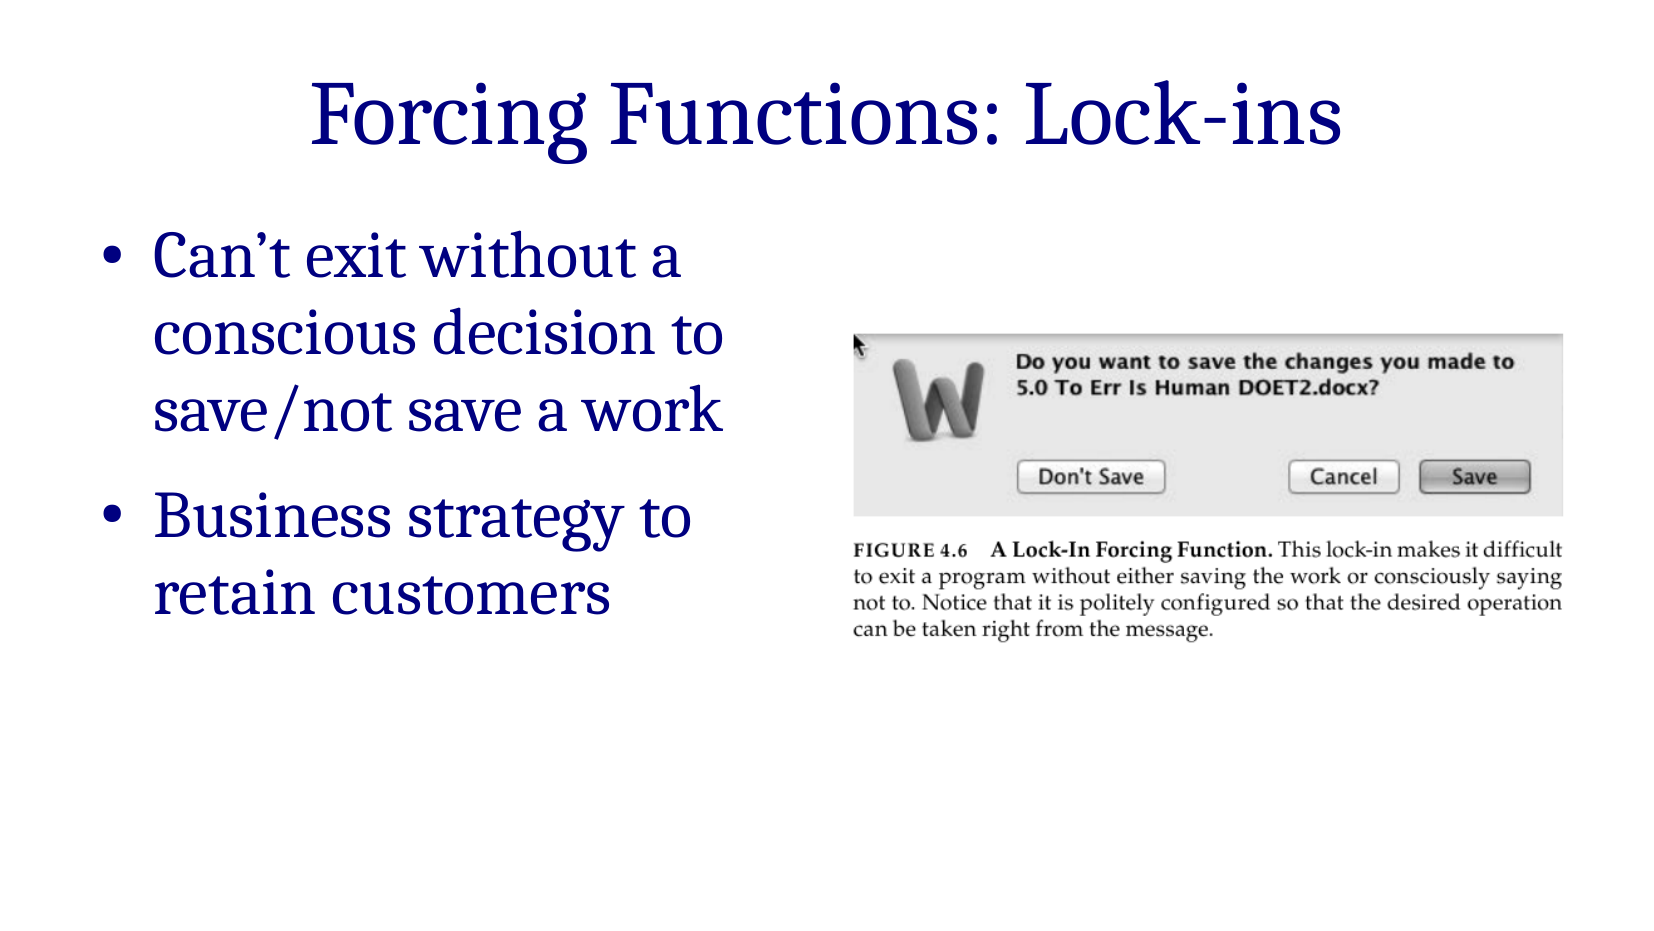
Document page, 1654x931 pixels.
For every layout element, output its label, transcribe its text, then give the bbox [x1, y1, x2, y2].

list Can’t exit without a conscious decision to save/not save a work Business strategy to retain customers [82, 217, 809, 758]
title Forcing Functions: Lock-ins [82, 37, 1571, 193]
picture [845, 304, 1572, 671]
